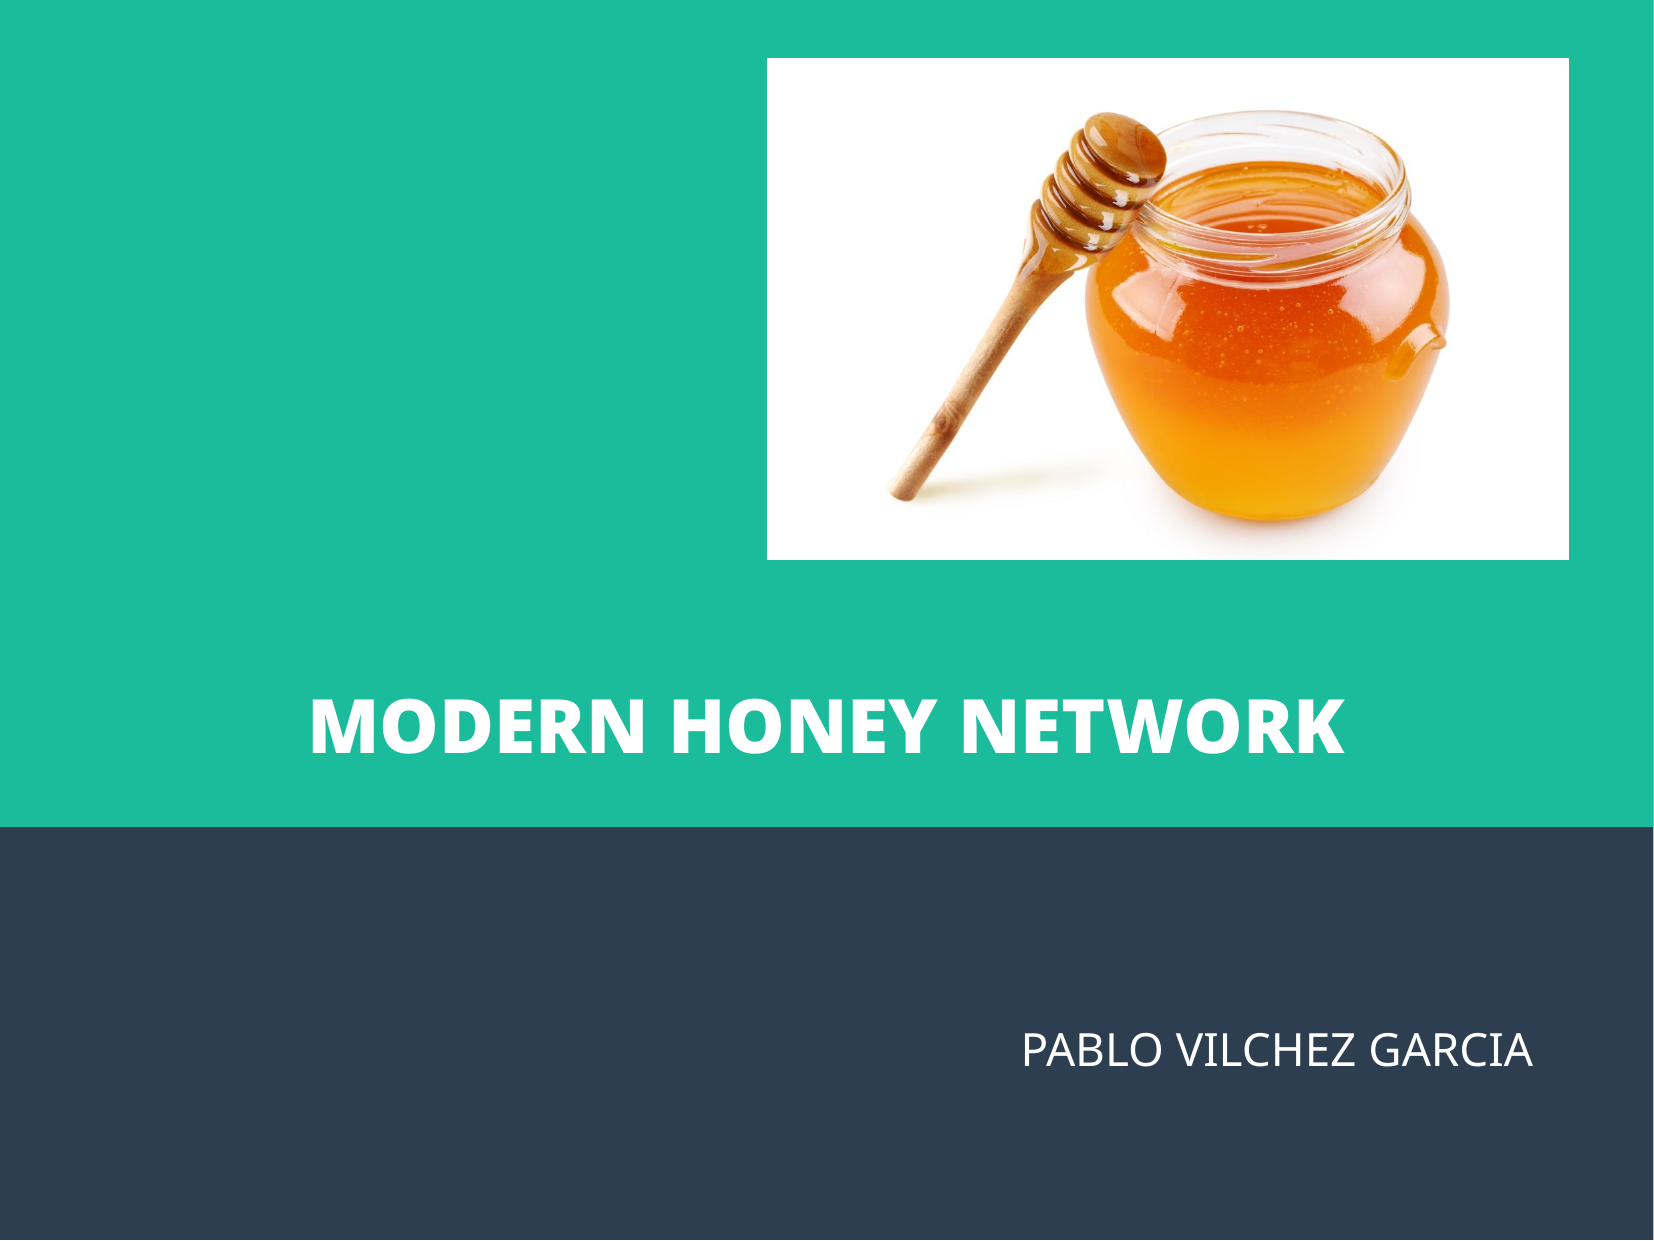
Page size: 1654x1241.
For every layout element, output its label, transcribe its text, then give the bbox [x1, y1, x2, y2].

subtitle PABLO VILCHEZ GARCIA [29, 885, 1565, 1211]
picture [767, 58, 1569, 560]
title MODERN HONEY NETWORK [59, 620, 1595, 778]
